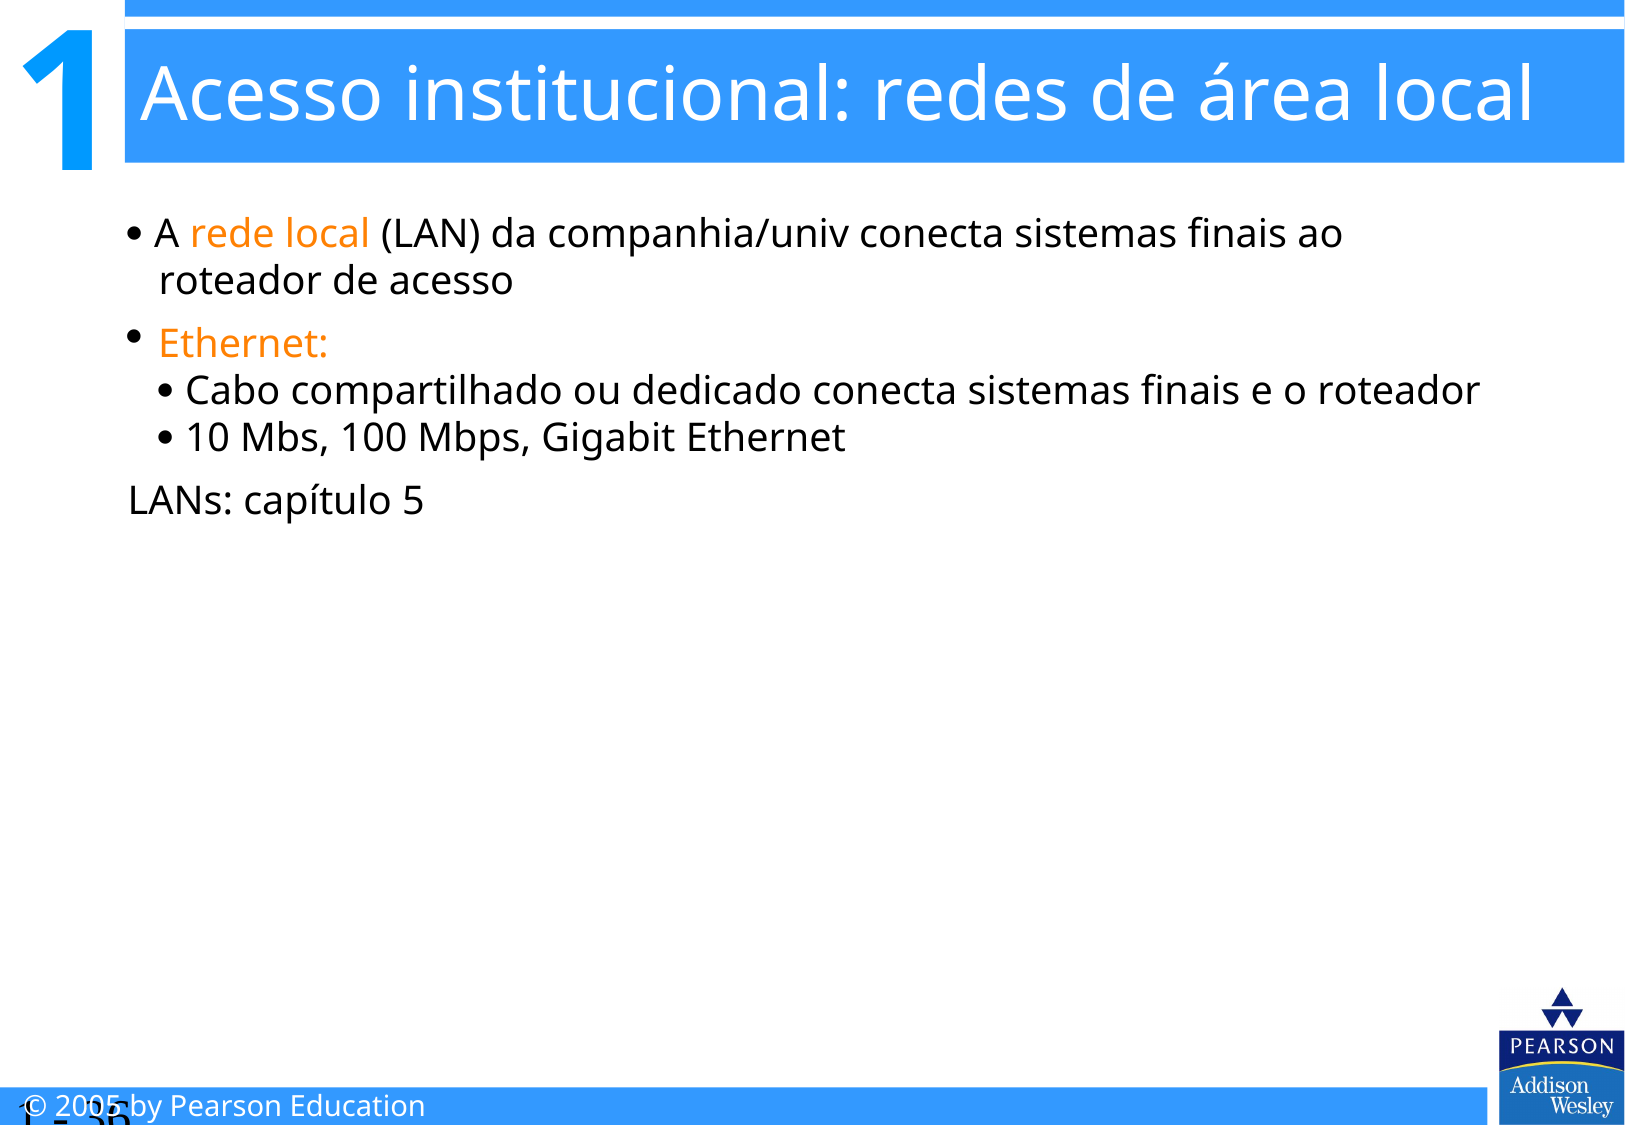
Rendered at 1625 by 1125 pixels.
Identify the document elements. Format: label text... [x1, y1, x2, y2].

picture [1499, 987, 1625, 1125]
text_box Acesso institucional: redes de área local [125, 37, 1625, 138]
list  A rede local (LAN) da companhia/univ conecta sistemas finais ao roteador de acesso Ethernet:  Cabo compartilhado ou dedicado conecta sistemas finais e o roteador  10 Mbs, 100 Mbps, Gigabit Ethernet LANs: capítulo 5 [112, 199, 1513, 578]
